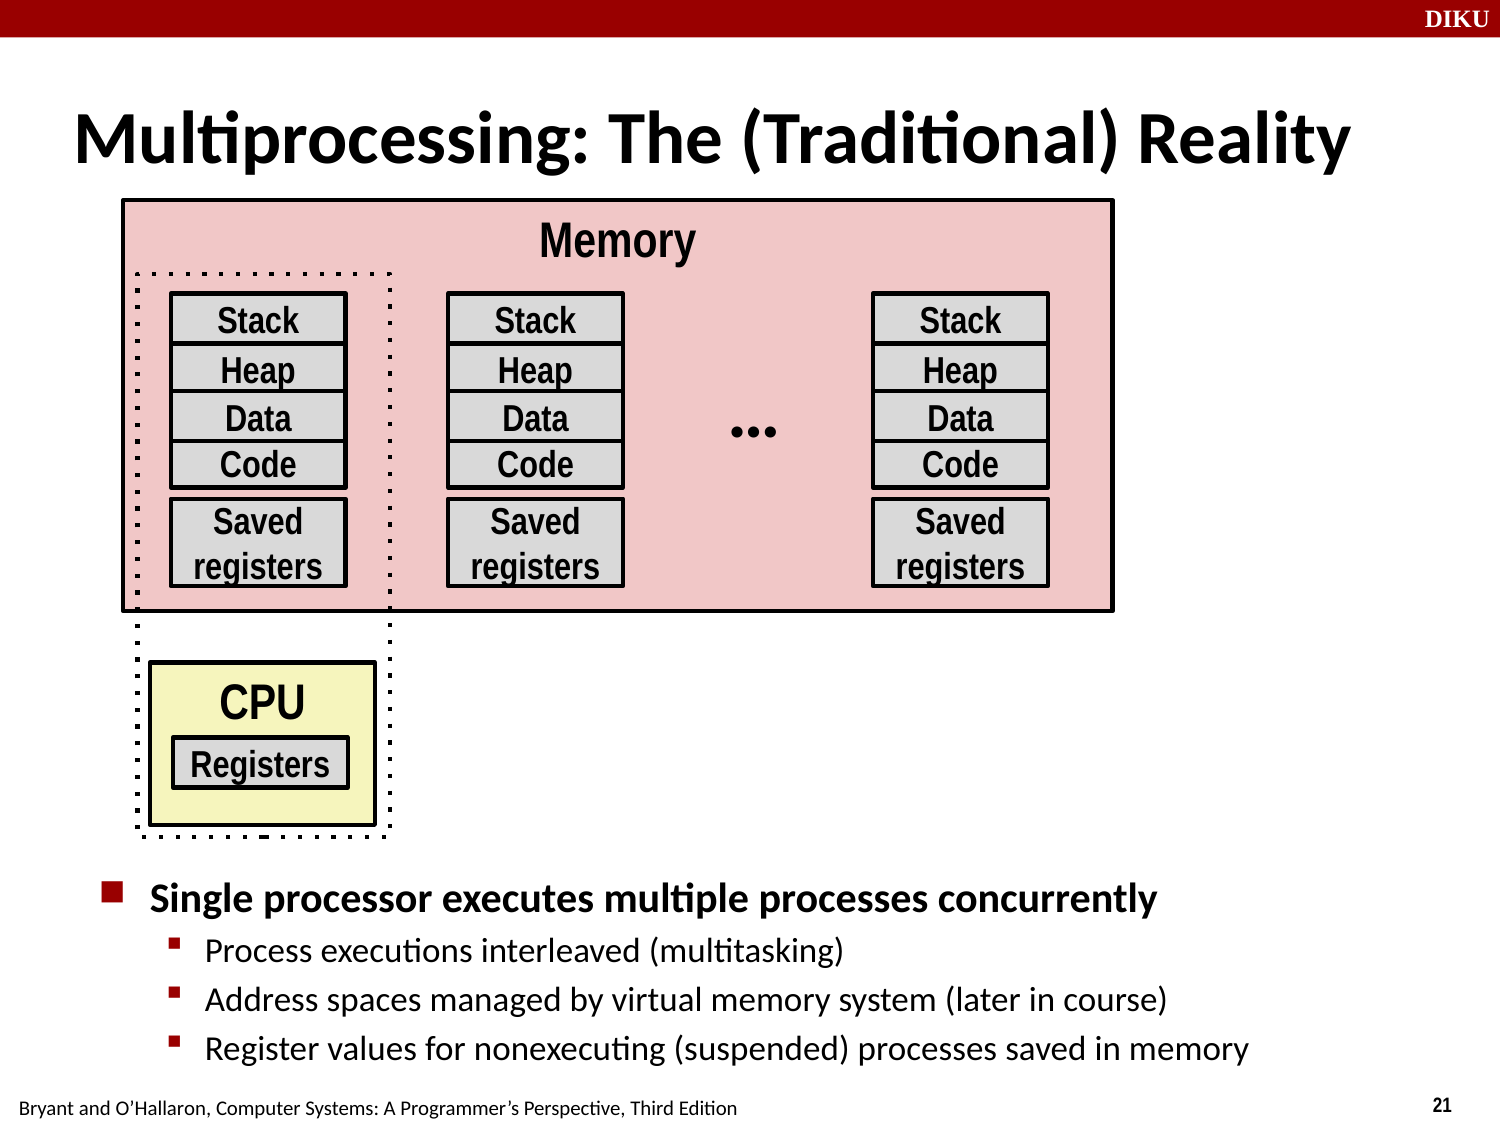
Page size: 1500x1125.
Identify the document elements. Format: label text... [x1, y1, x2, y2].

text_box … [712, 355, 796, 460]
text_box Heap [170, 343, 346, 390]
text_box Saved registers [447, 498, 623, 587]
text_box Saved registers [170, 498, 346, 587]
text_box Stack [872, 293, 1048, 343]
text_box Memory [123, 199, 1113, 612]
text_box Heap [282, 366, 289, 380]
text_box CPU [149, 662, 375, 825]
title Multiprocessing: The (Traditional) Reality [58, 71, 1450, 197]
text_box Code [170, 441, 346, 488]
text_box Data [170, 390, 346, 441]
text_box Data [872, 390, 1048, 441]
text_box Code [872, 441, 1048, 488]
text_box Saved registers [872, 498, 1048, 587]
text_box Data [447, 390, 623, 441]
text_box Registers [172, 737, 348, 788]
text_box Stack [447, 293, 623, 343]
text_box Heap [560, 366, 567, 380]
text_box Stack [170, 293, 346, 343]
text_box Heap [872, 343, 1048, 390]
text_box Heap [985, 366, 992, 380]
text_box Heap [447, 343, 623, 390]
list Single processor executes multiple processes concurrently Process executions interleaved (multitasking) Address spaces managed by virtual memory system (later in course) Register values for nonexecuting (suspended) processes saved in memory [87, 862, 1488, 1075]
text_box Code [447, 441, 623, 488]
